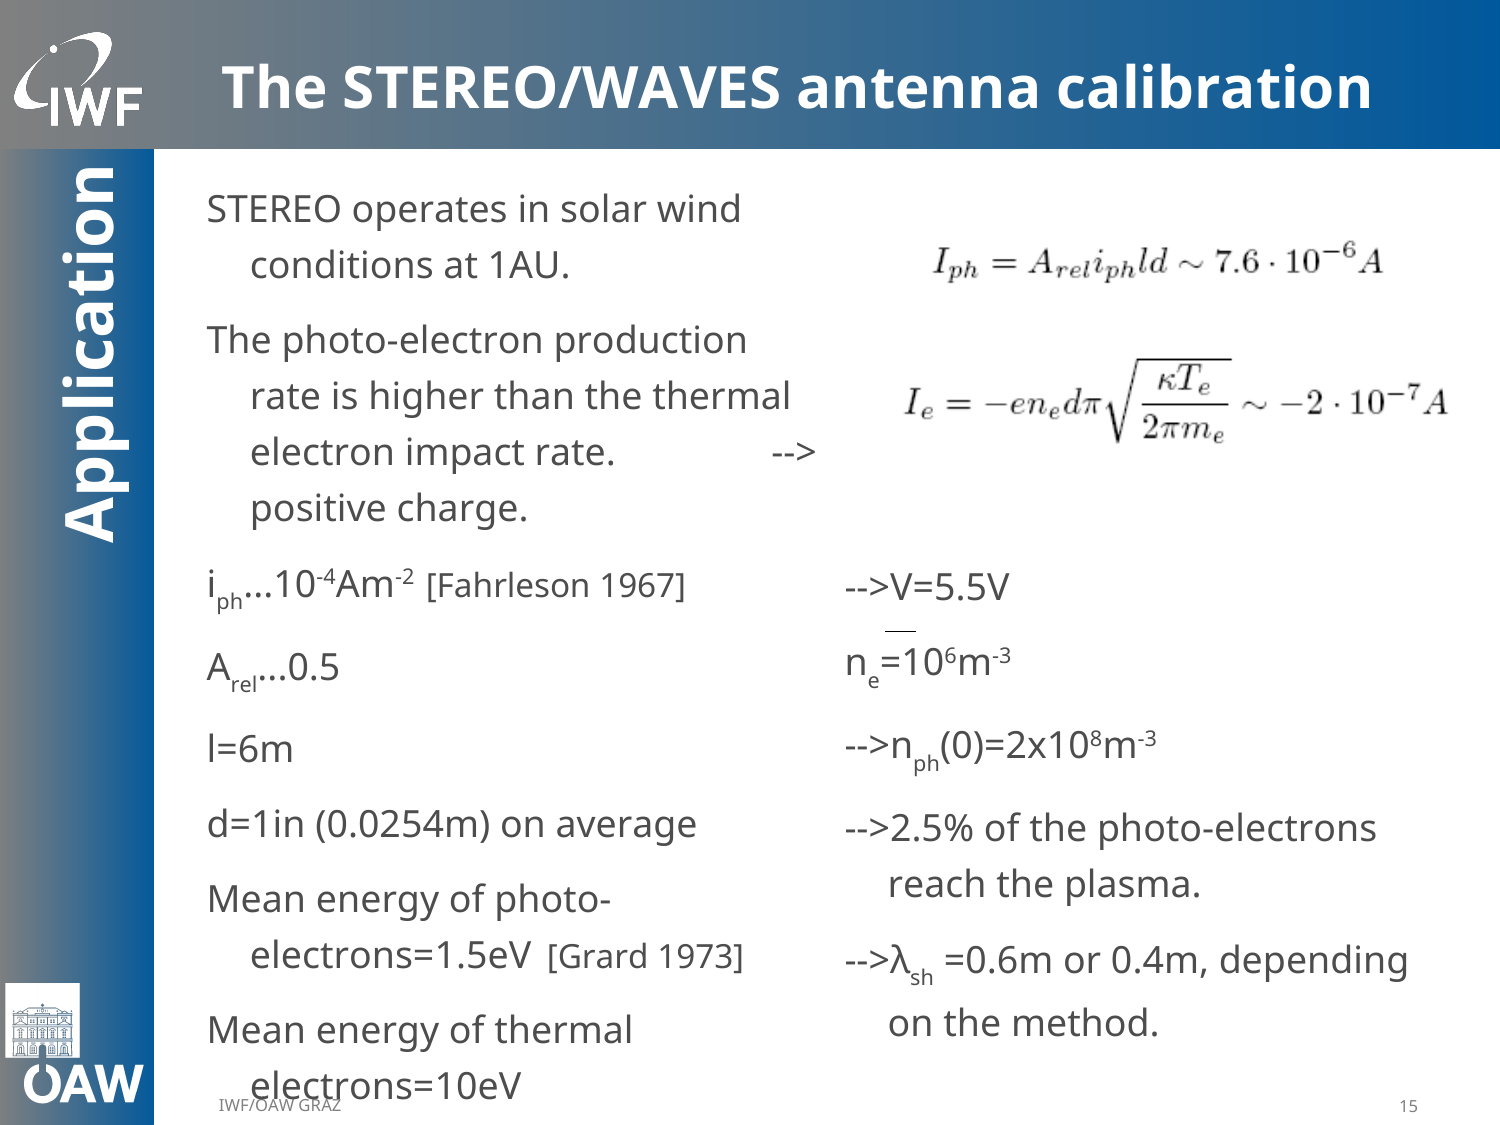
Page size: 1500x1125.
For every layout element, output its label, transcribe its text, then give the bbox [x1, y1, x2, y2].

text_box Application [29, 148, 154, 959]
list [850, 177, 1471, 1075]
title The STEREO/WAVES antenna calibration [206, 36, 1459, 144]
list -->V=5.5V ne=106m-3 -->nph(0)=2x108m-3 -->2.5% of the photo-electrons reach the plasma. -->λsh =0.6m or 0.4m, depending on the method. [844, 555, 1465, 1058]
picture [8, 32, 154, 132]
picture [915, 236, 1399, 296]
list STEREO operates in solar wind conditions at 1AU. The photo-electron production rate is higher than the thermal electron impact rate. --> positive charge. iph...10-4Am-2 [Fahrleson 1967] Arel...0.5 l=6m d=1in (0.0254m) on average Mean energy of photo-electrons=1.5eV [Grard 1973] Mean energy of thermal electrons=10eV [206, 177, 827, 1075]
picture [5, 983, 154, 1105]
